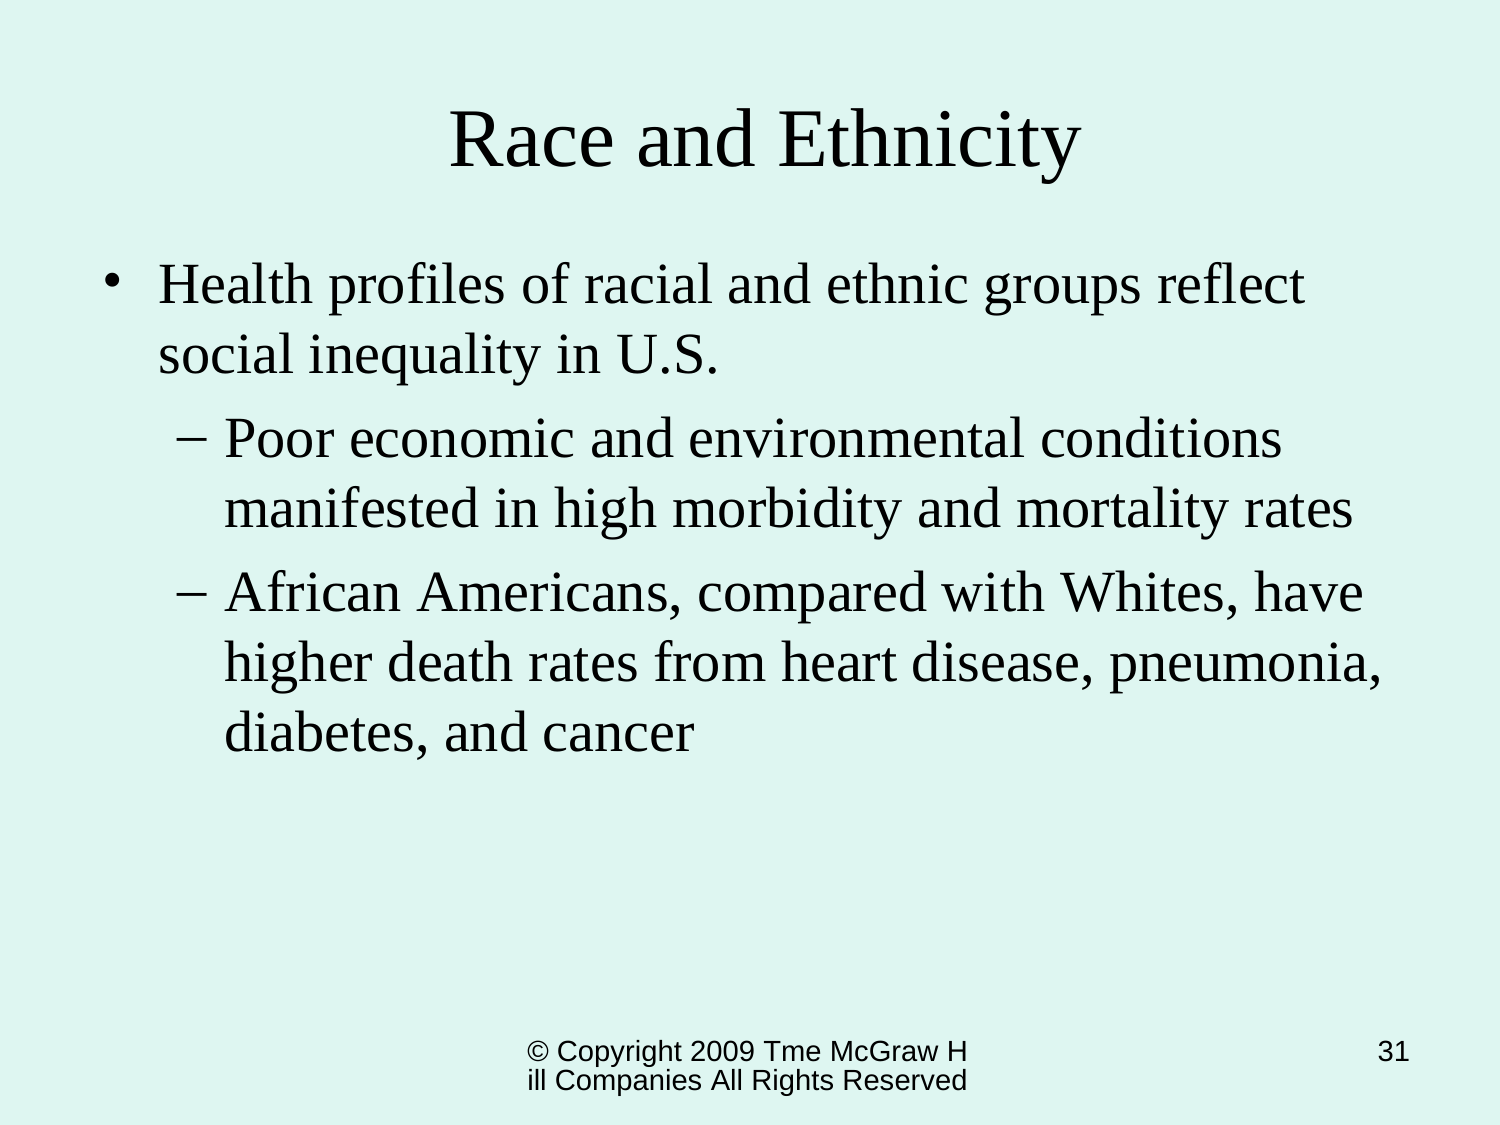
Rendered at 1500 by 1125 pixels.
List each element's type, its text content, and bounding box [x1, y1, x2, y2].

title Race and Ethnicity [60, 52, 1472, 213]
text_box Health profiles of racial and ethnic groups reflect social inequality in U.S. Poor economic and environmental conditions manifested in high morbidity and mortality rates African Americans, compared with Whites, have higher death rates from heart disease, pneumonia, diabetes, and cancer [87, 237, 1402, 1125]
